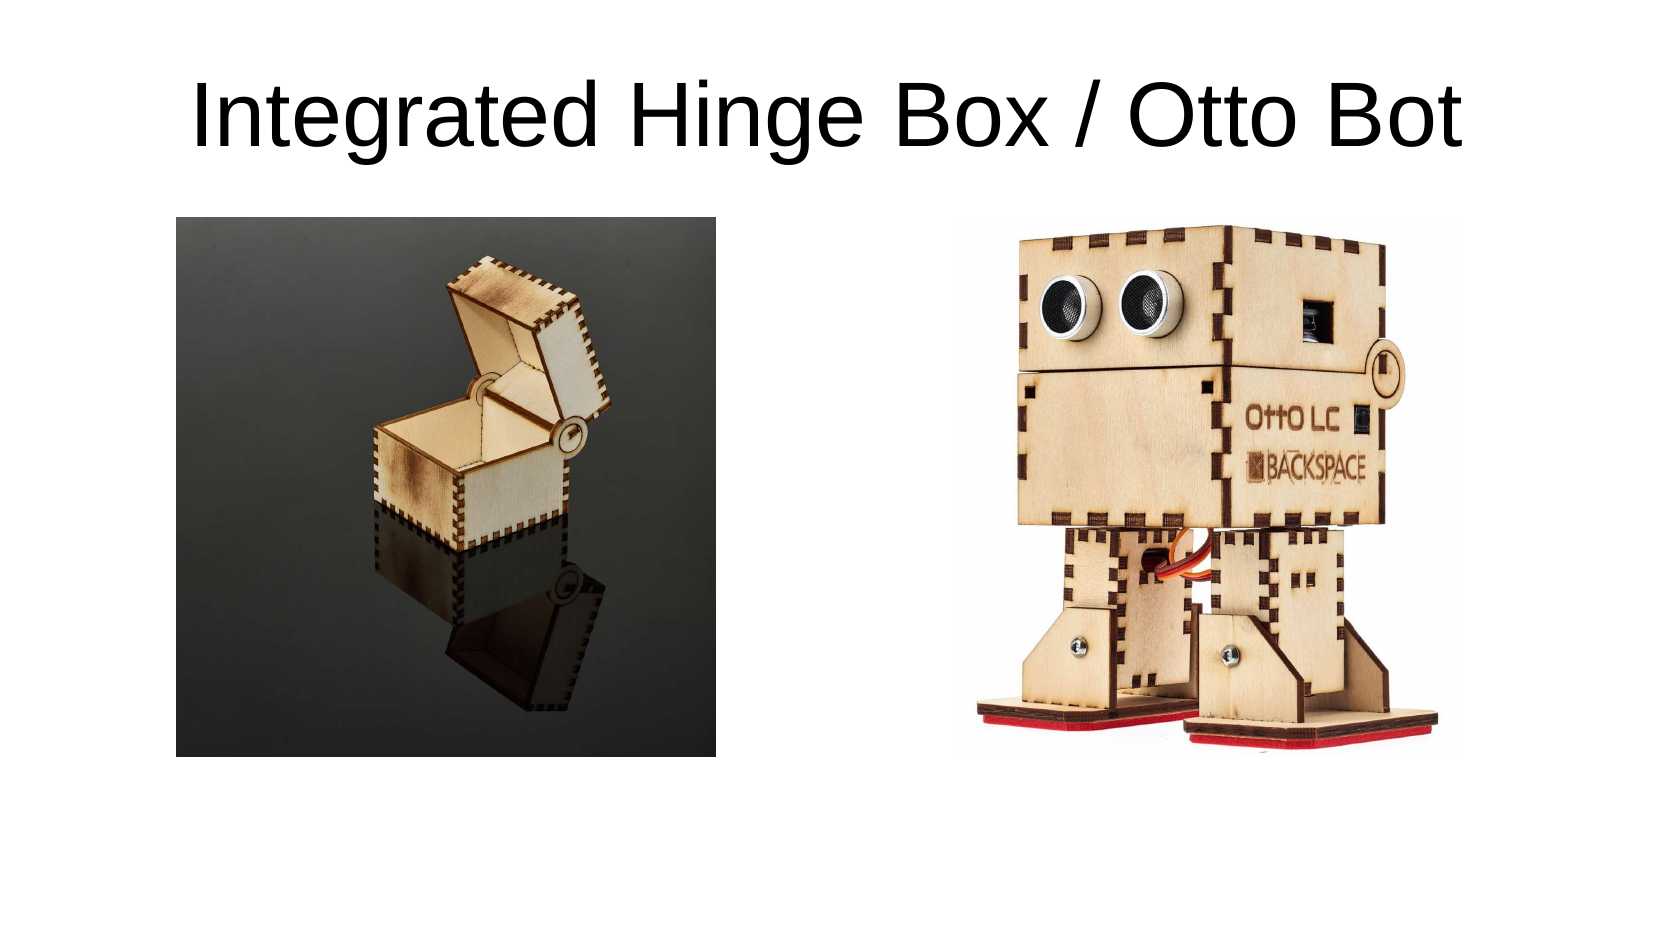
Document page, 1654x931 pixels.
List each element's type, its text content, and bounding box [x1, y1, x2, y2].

title Integrated Hinge Box / Otto Bot [82, 37, 1571, 193]
picture [955, 217, 1461, 758]
picture [176, 217, 716, 758]
